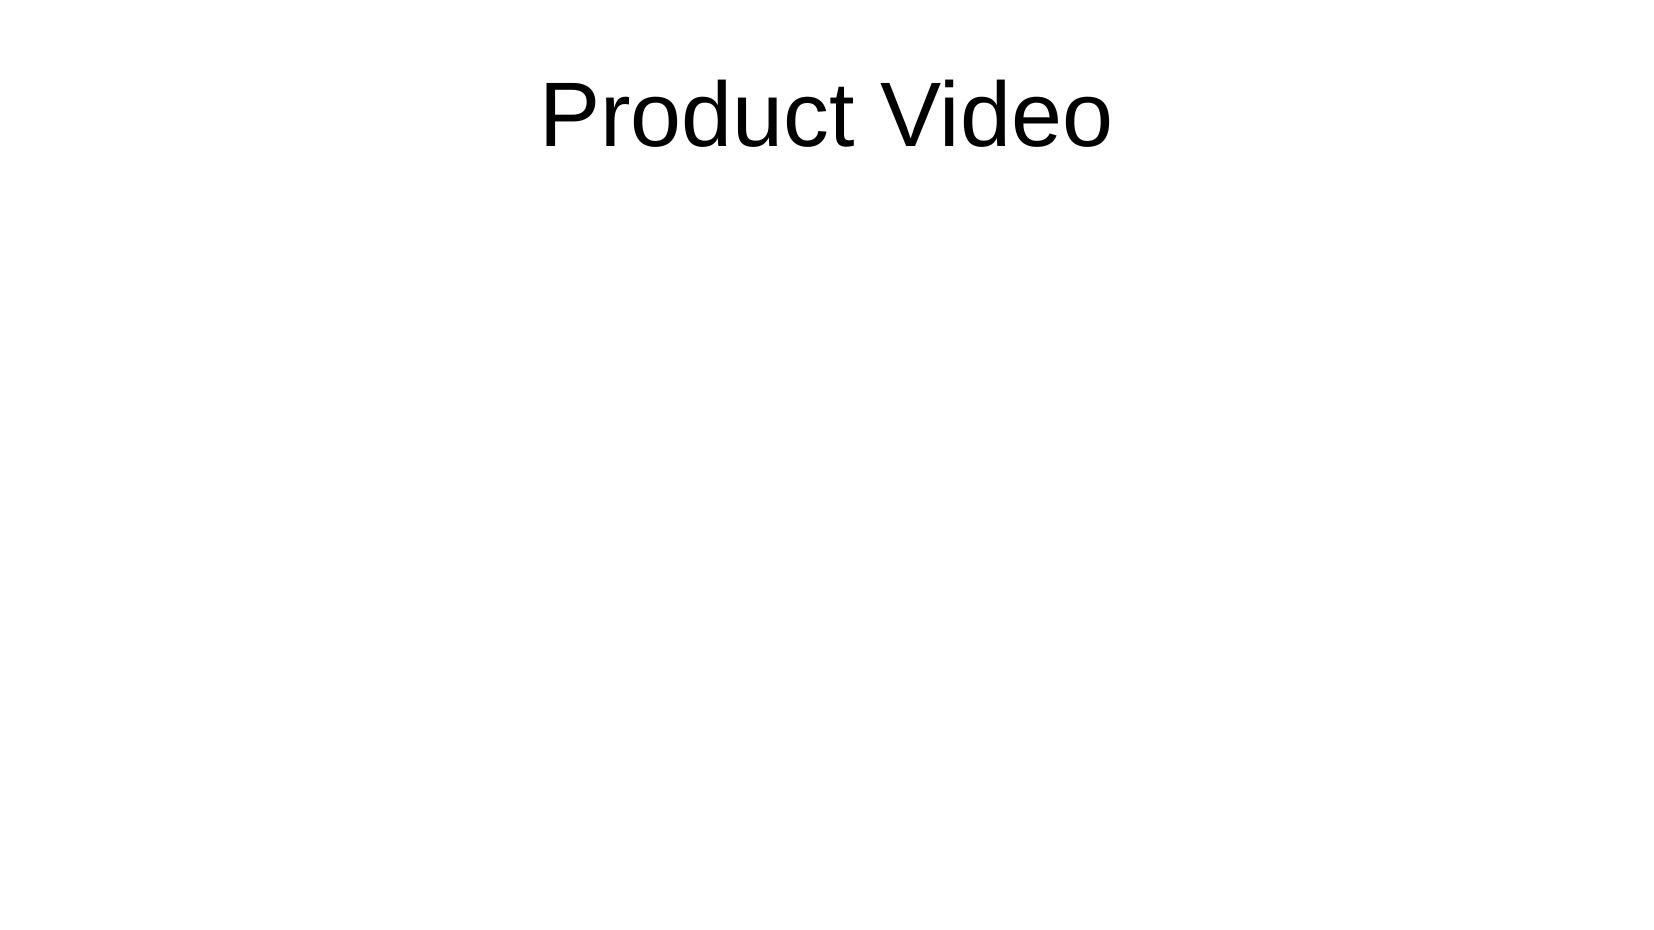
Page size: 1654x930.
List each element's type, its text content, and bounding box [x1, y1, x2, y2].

title Product Video [82, 37, 1571, 193]
